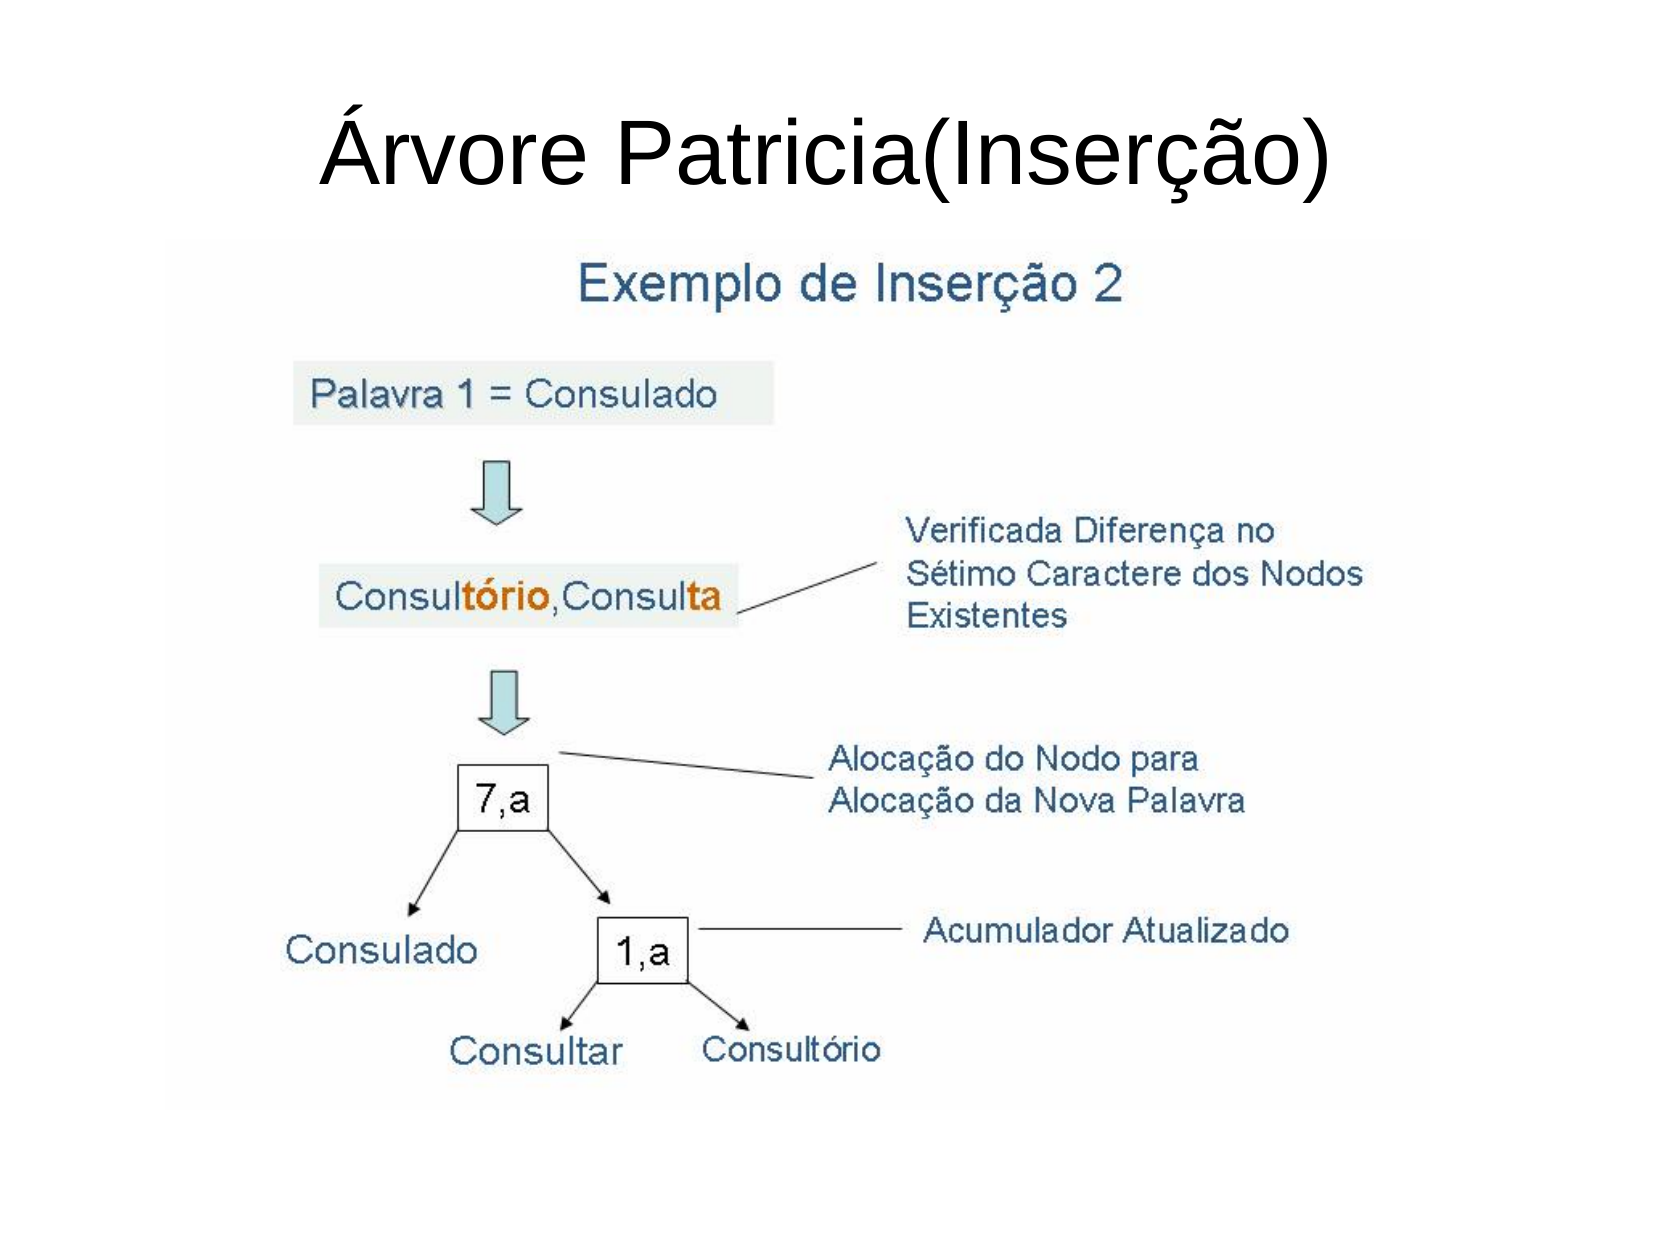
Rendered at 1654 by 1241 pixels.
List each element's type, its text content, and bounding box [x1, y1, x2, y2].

title Árvore Patricia(Inserção) [82, 49, 1571, 257]
picture [165, 239, 1430, 1110]
